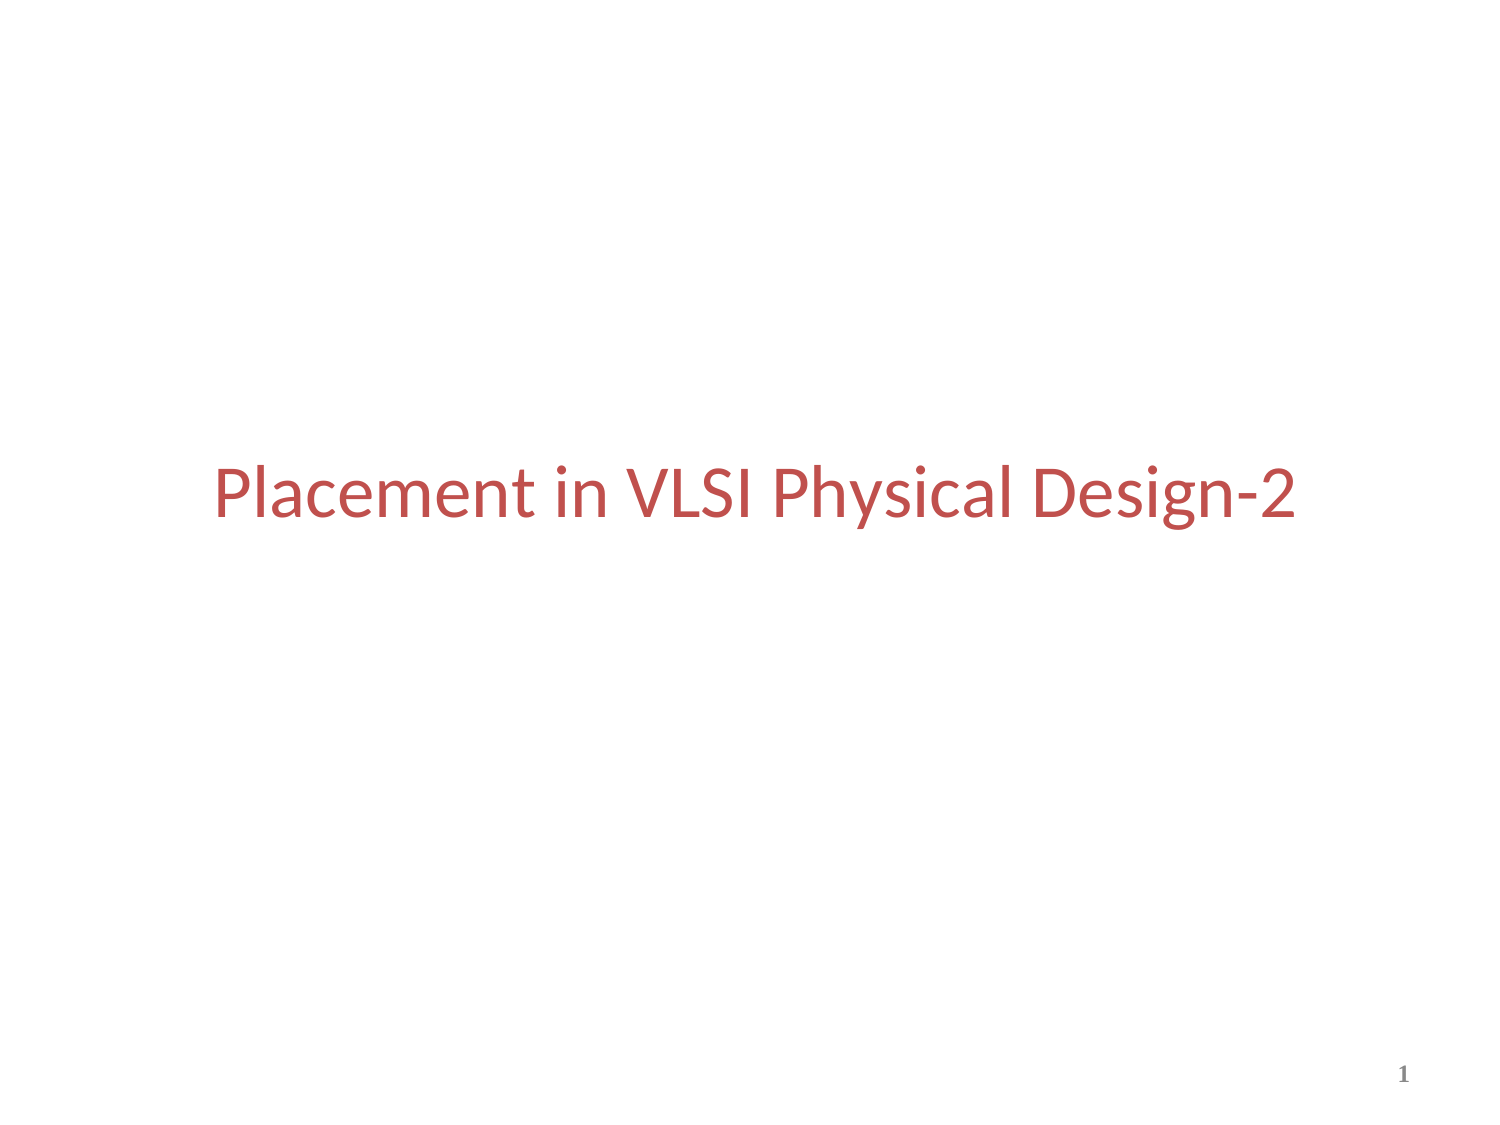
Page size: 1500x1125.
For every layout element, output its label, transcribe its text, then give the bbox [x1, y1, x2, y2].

text_box <number> [1074, 1042, 1426, 1103]
title Placement in VLSI Physical Design-2 [87, 412, 1426, 563]
